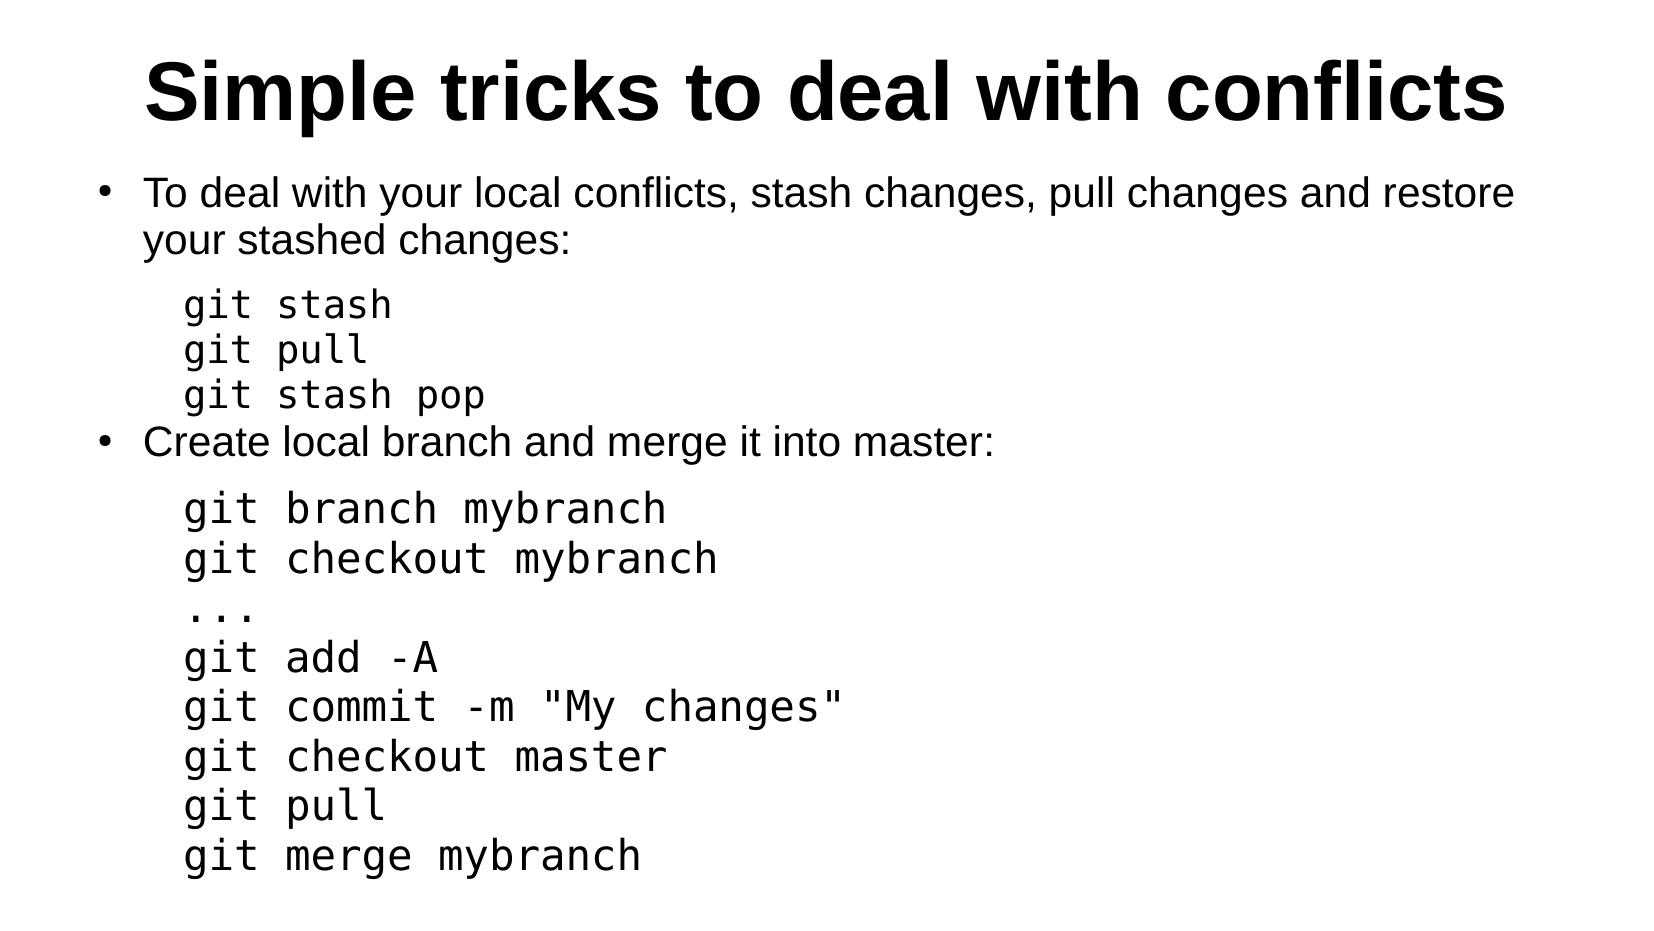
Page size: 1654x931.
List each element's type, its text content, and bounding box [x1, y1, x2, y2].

list To deal with your local conflicts, stash changes, pull changes and restore your stashed changes: git stash git pull git stash pop Create local branch and merge it into master: git branch mybranch git checkout mybranch ... git add -A git commit -m "My changes" git checkout master git pull git merge mybranch [82, 168, 1538, 889]
title Simple tricks to deal with conflicts [82, 37, 1571, 147]
